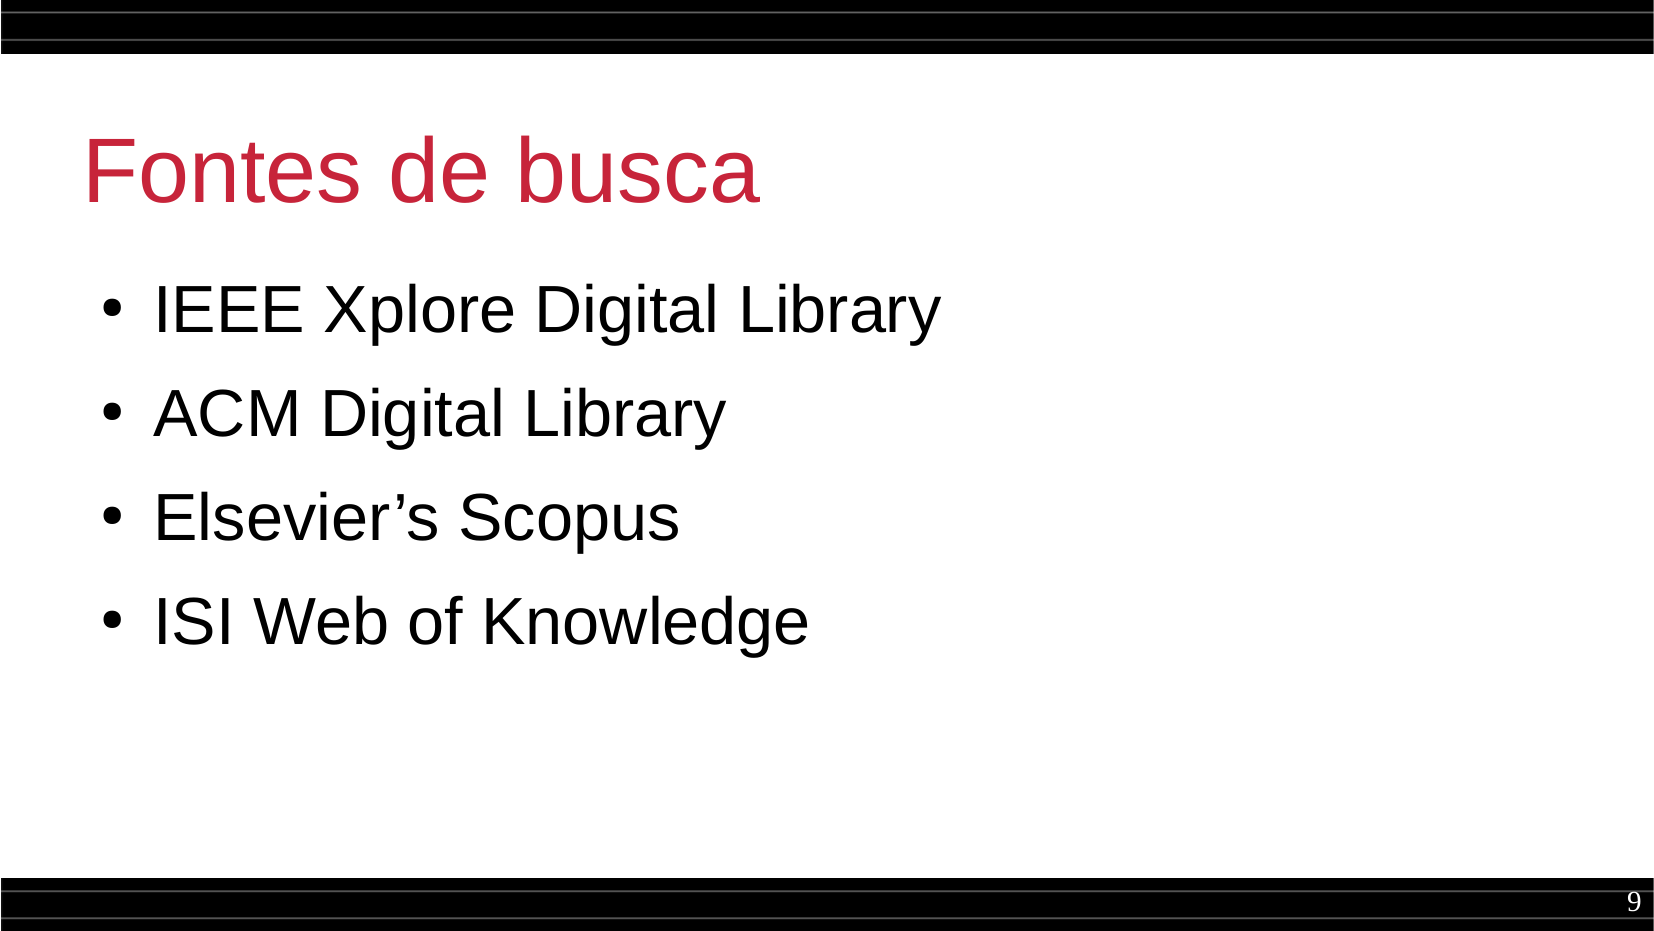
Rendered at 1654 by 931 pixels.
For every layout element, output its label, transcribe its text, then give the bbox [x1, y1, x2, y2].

title Fontes de busca [82, 92, 1571, 249]
picture [1, 878, 1654, 931]
picture [1, 0, 1654, 54]
list IEEE Xplore Digital Library ACM Digital Library Elsevier’s Scopus ISI Web of Knowledge [82, 271, 1571, 758]
